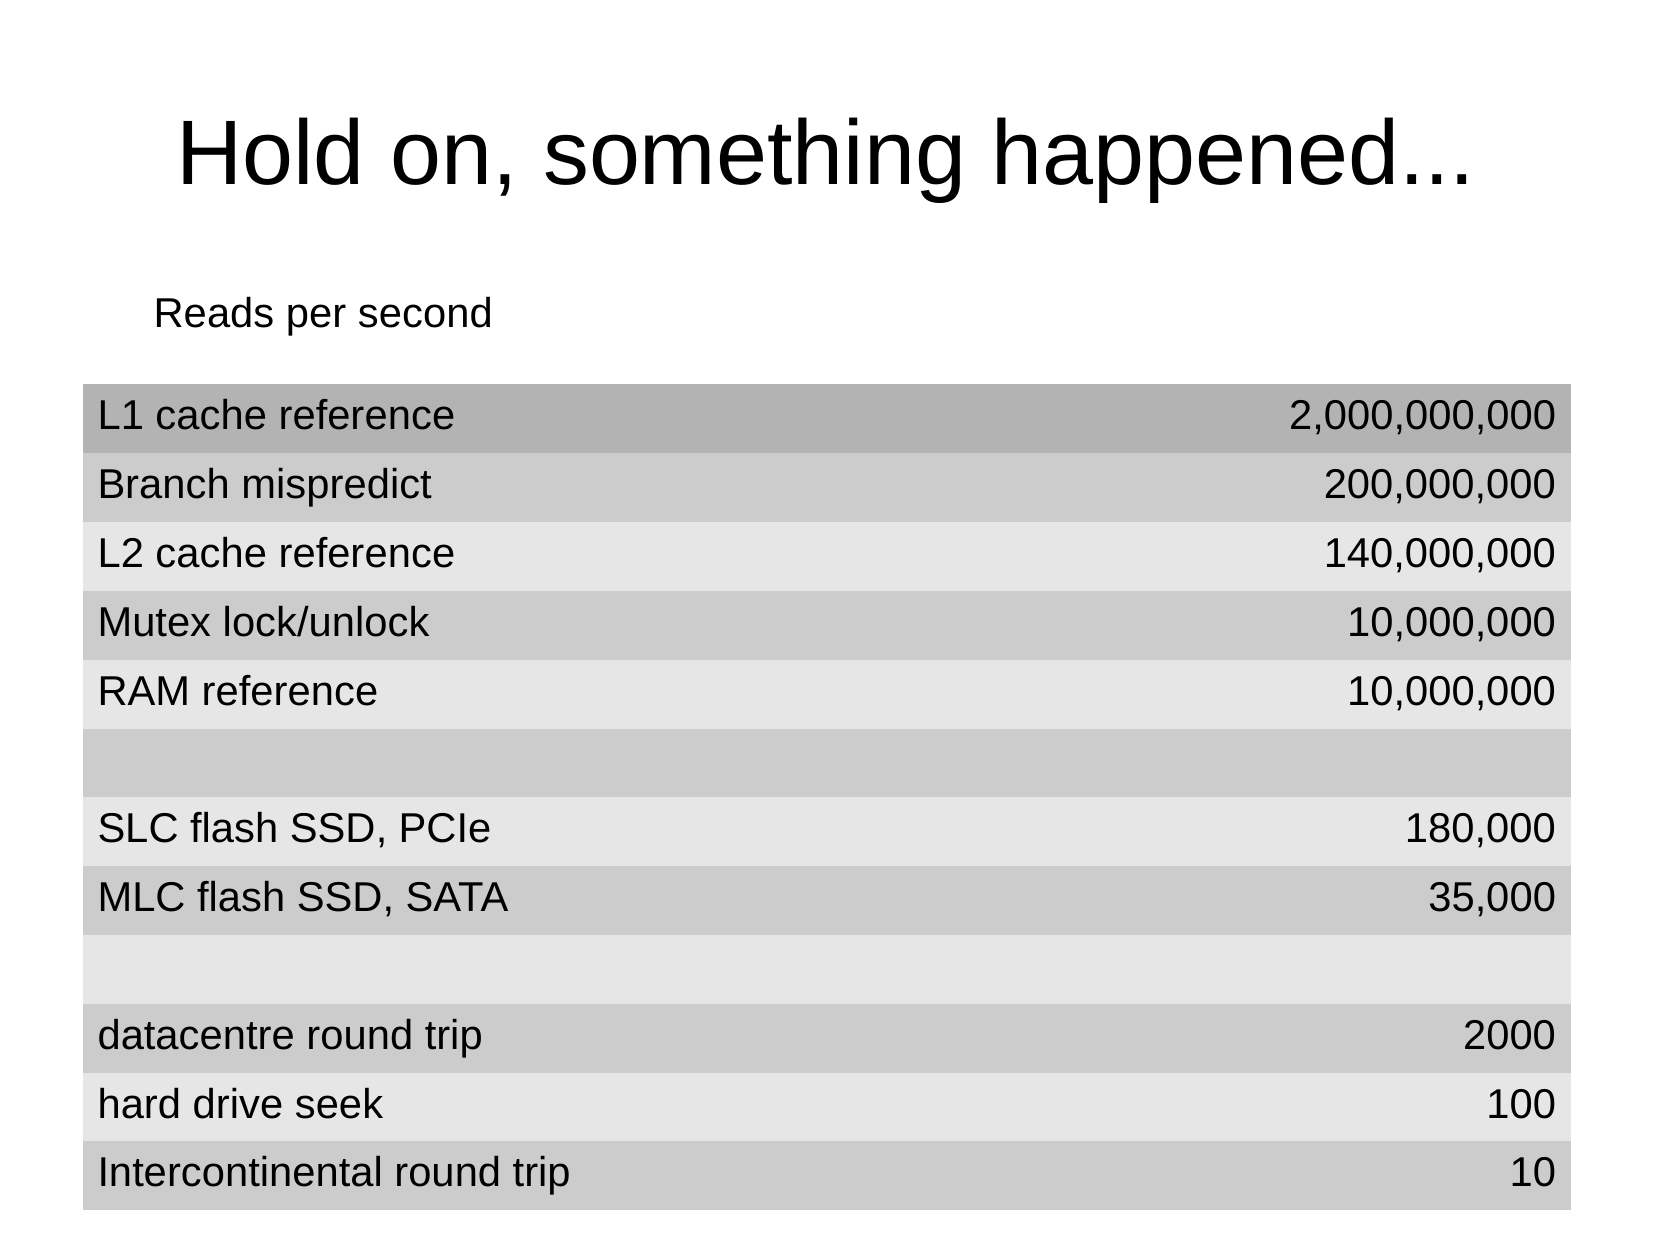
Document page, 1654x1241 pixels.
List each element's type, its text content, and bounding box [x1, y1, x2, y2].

table_cell 35,000 [827, 866, 1571, 935]
table_cell MLC flash SSD, SATA [83, 866, 827, 935]
table_cell 100 [827, 1073, 1571, 1141]
table_cell 10 [827, 1141, 1571, 1210]
table_cell 10,000,000 [827, 660, 1571, 729]
table_cell SLC flash SSD, PCIe [83, 797, 827, 866]
table_cell [83, 935, 827, 1004]
table_cell [83, 729, 827, 797]
table_cell hard drive seek [83, 1073, 827, 1141]
table_cell 200,000,000 [827, 453, 1571, 522]
table_cell 180,000 [827, 797, 1571, 866]
table_header 2,000,000,000 [827, 384, 1571, 453]
table_cell [827, 729, 1571, 797]
table_header L1 cache reference [83, 384, 827, 453]
table_cell L2 cache reference [83, 522, 827, 591]
table_cell 2000 [827, 1004, 1571, 1073]
table_cell [827, 935, 1571, 1004]
table_cell 140,000,000 [827, 522, 1571, 591]
list Reads per second [82, 290, 1571, 1109]
table_cell Branch mispredict [83, 453, 827, 522]
title Hold on, something happened... [82, 49, 1571, 257]
table_cell Mutex lock/unlock [83, 591, 827, 660]
table_cell 10,000,000 [827, 591, 1571, 660]
table_cell RAM reference [83, 660, 827, 729]
table_cell Intercontinental round trip [83, 1141, 827, 1210]
table_cell datacentre round trip [83, 1004, 827, 1073]
